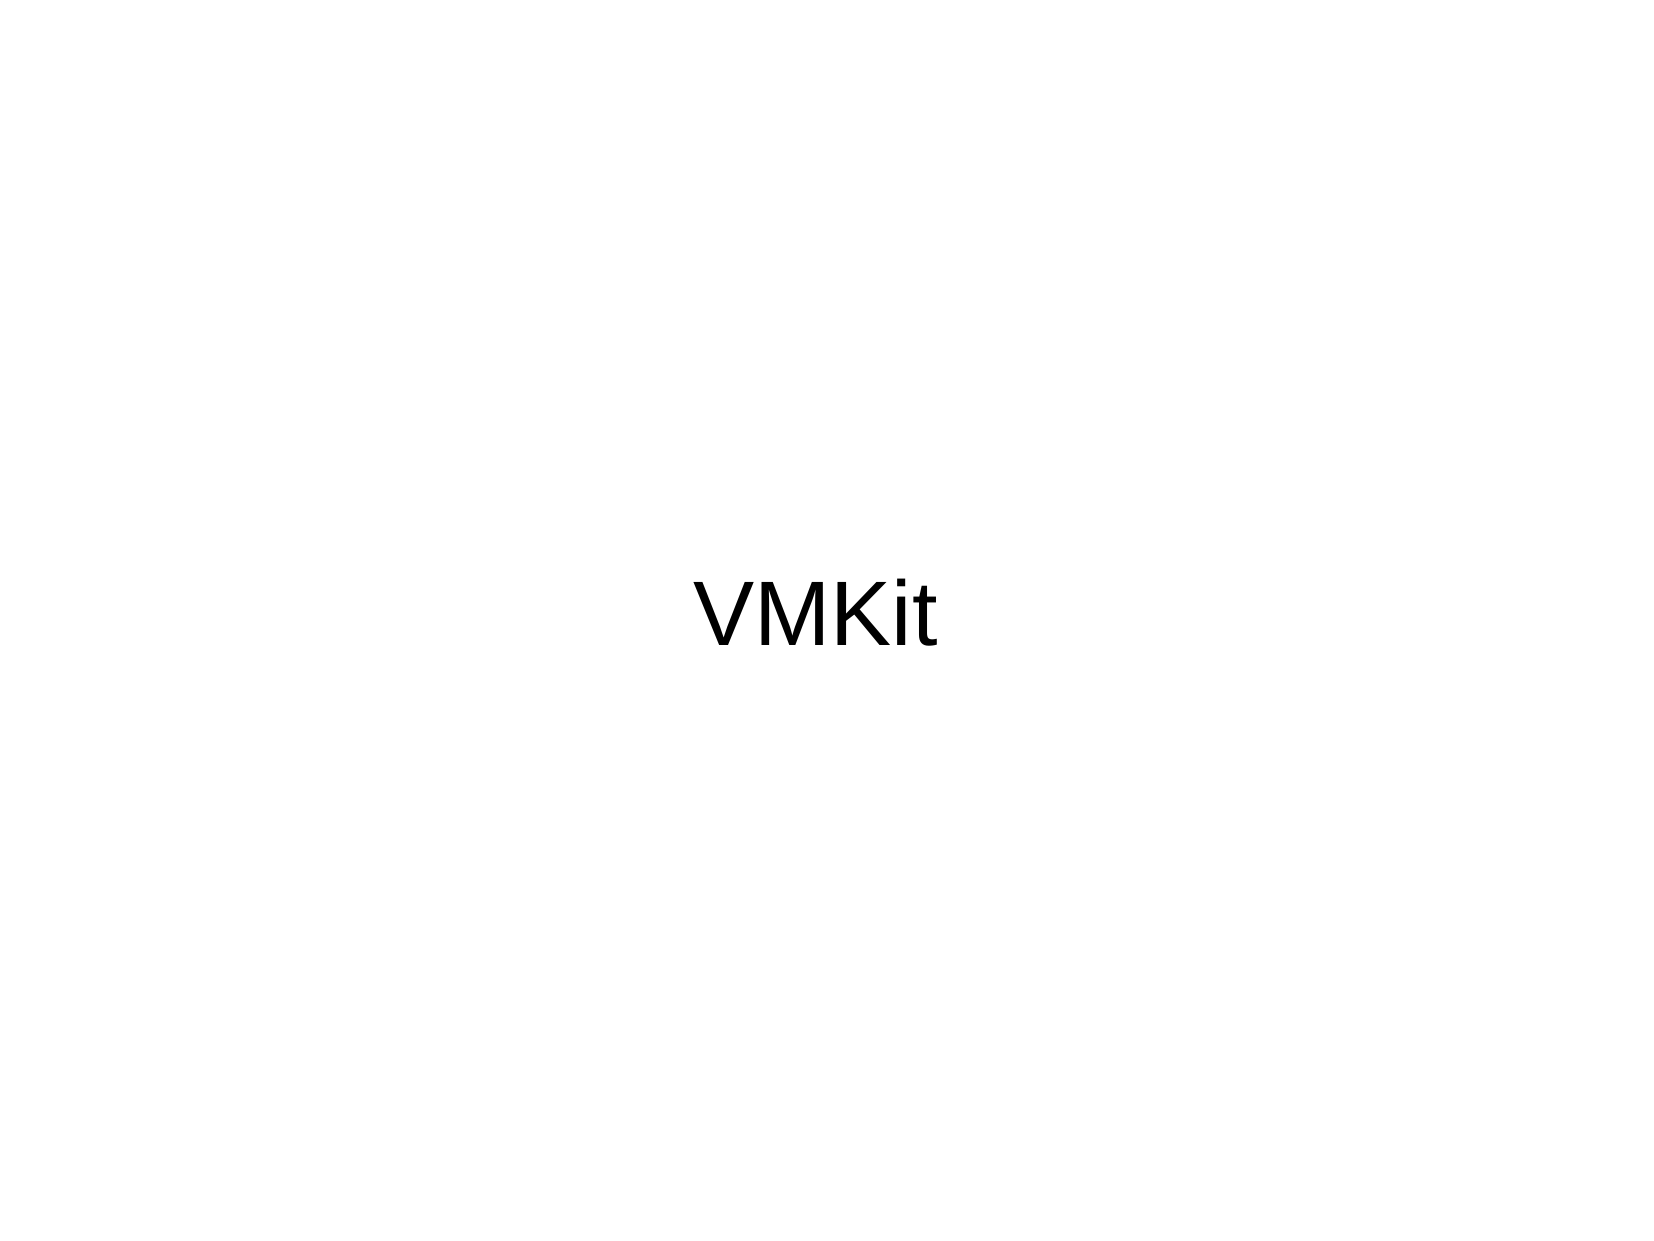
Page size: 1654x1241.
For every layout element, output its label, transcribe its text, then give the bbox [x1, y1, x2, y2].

title VMKit [71, 510, 1561, 718]
